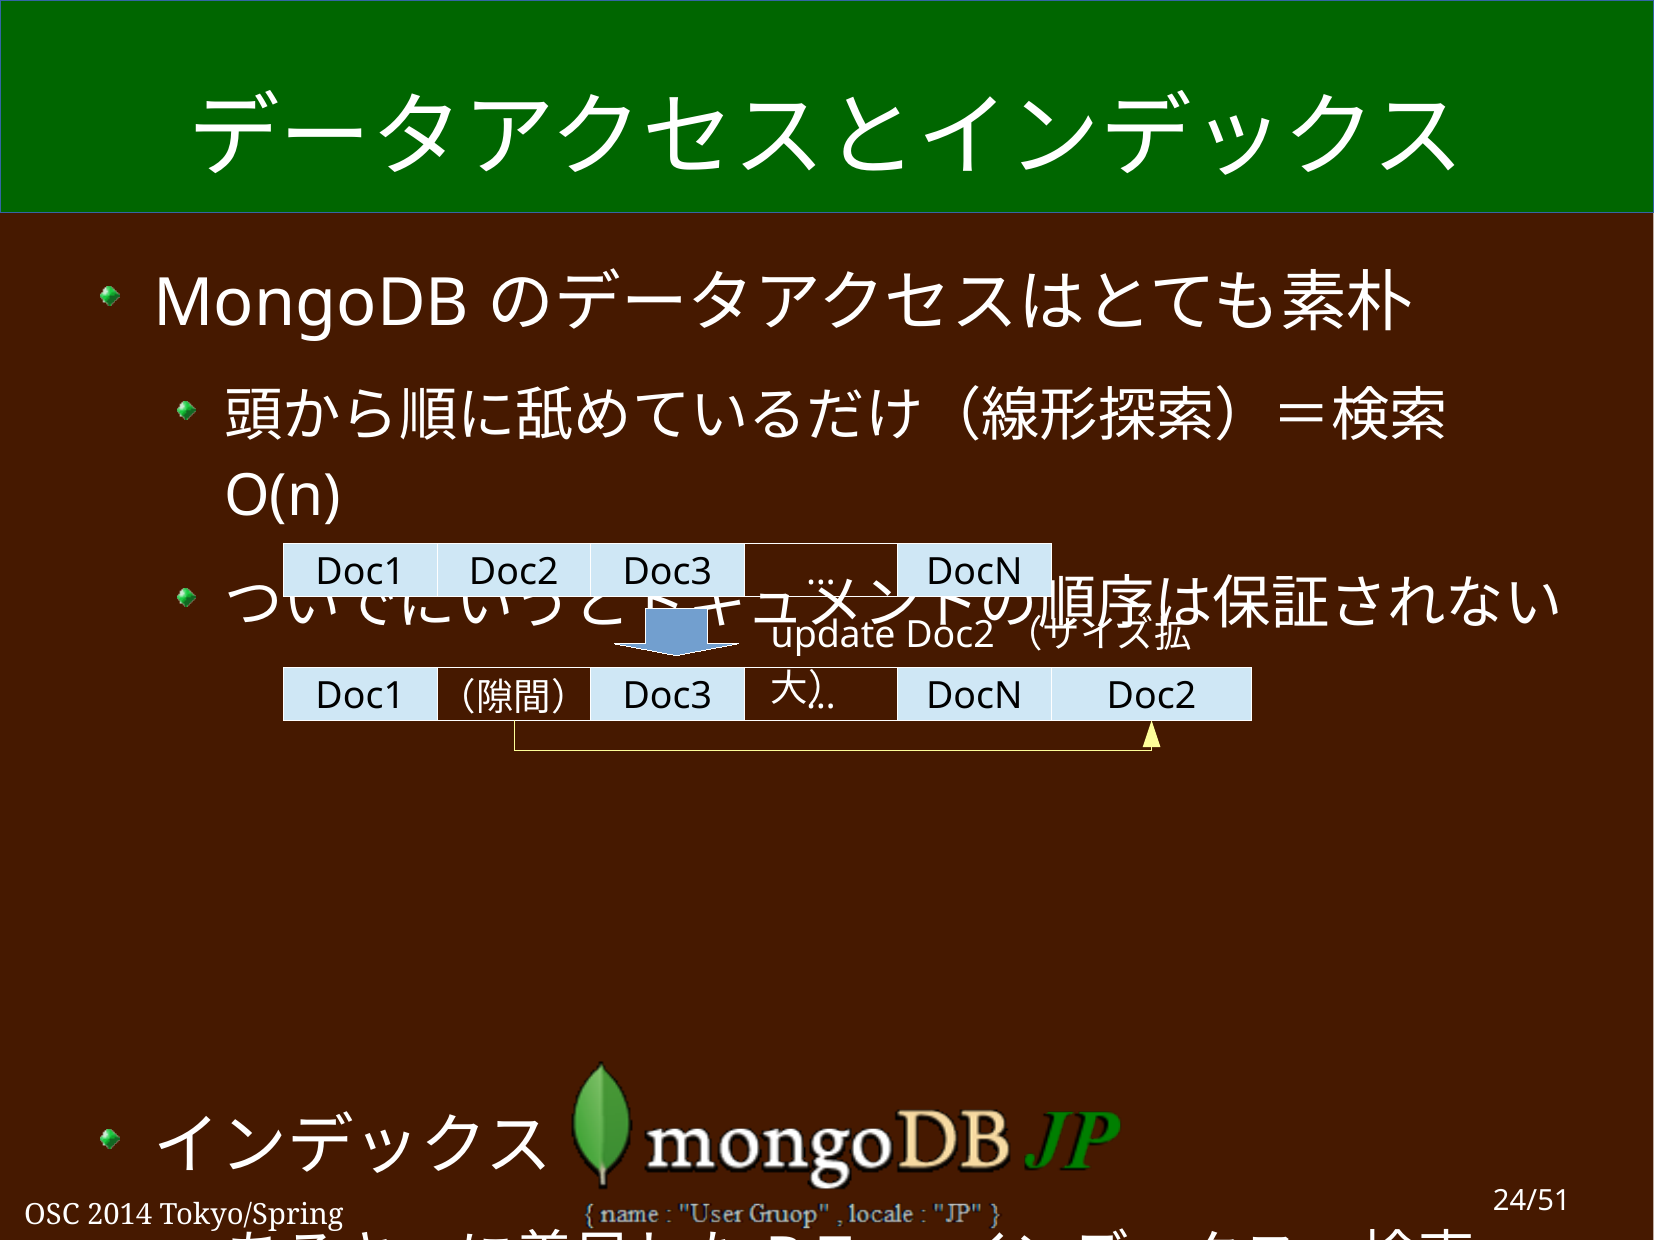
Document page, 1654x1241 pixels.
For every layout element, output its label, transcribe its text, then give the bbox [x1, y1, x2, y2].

text_box DocN [897, 543, 1052, 596]
text_box Doc3 [591, 667, 744, 721]
title データアクセスとインデックス [82, 49, 1571, 207]
list MongoDBのデータアクセスはとても素朴 頭から順に舐めているだけ（線形探索）＝検索O(n) ついでにいうとドキュメントの順序は保証されない インデックス あるキーに着目したB-Treeインデックス＝検索O(log n) 検索・ソートに利用可 [82, 247, 1571, 1080]
text_box [614, 608, 739, 656]
text_box … [744, 667, 897, 721]
text_box DocN [897, 667, 1052, 721]
text_box Doc3 [590, 543, 744, 597]
text_box Doc1 [283, 667, 437, 721]
text_box update Doc2（サイズ拡大） [755, 596, 1211, 659]
text_box （隙間） [437, 667, 591, 721]
picture [587, 1237, 617, 1241]
text_box … [744, 543, 897, 597]
picture [100, 1129, 120, 1149]
text_box Doc1 [283, 543, 437, 597]
picture [566, 1080, 1140, 1241]
text_box Doc2 [1052, 667, 1252, 721]
text_box Doc2 [437, 543, 590, 597]
